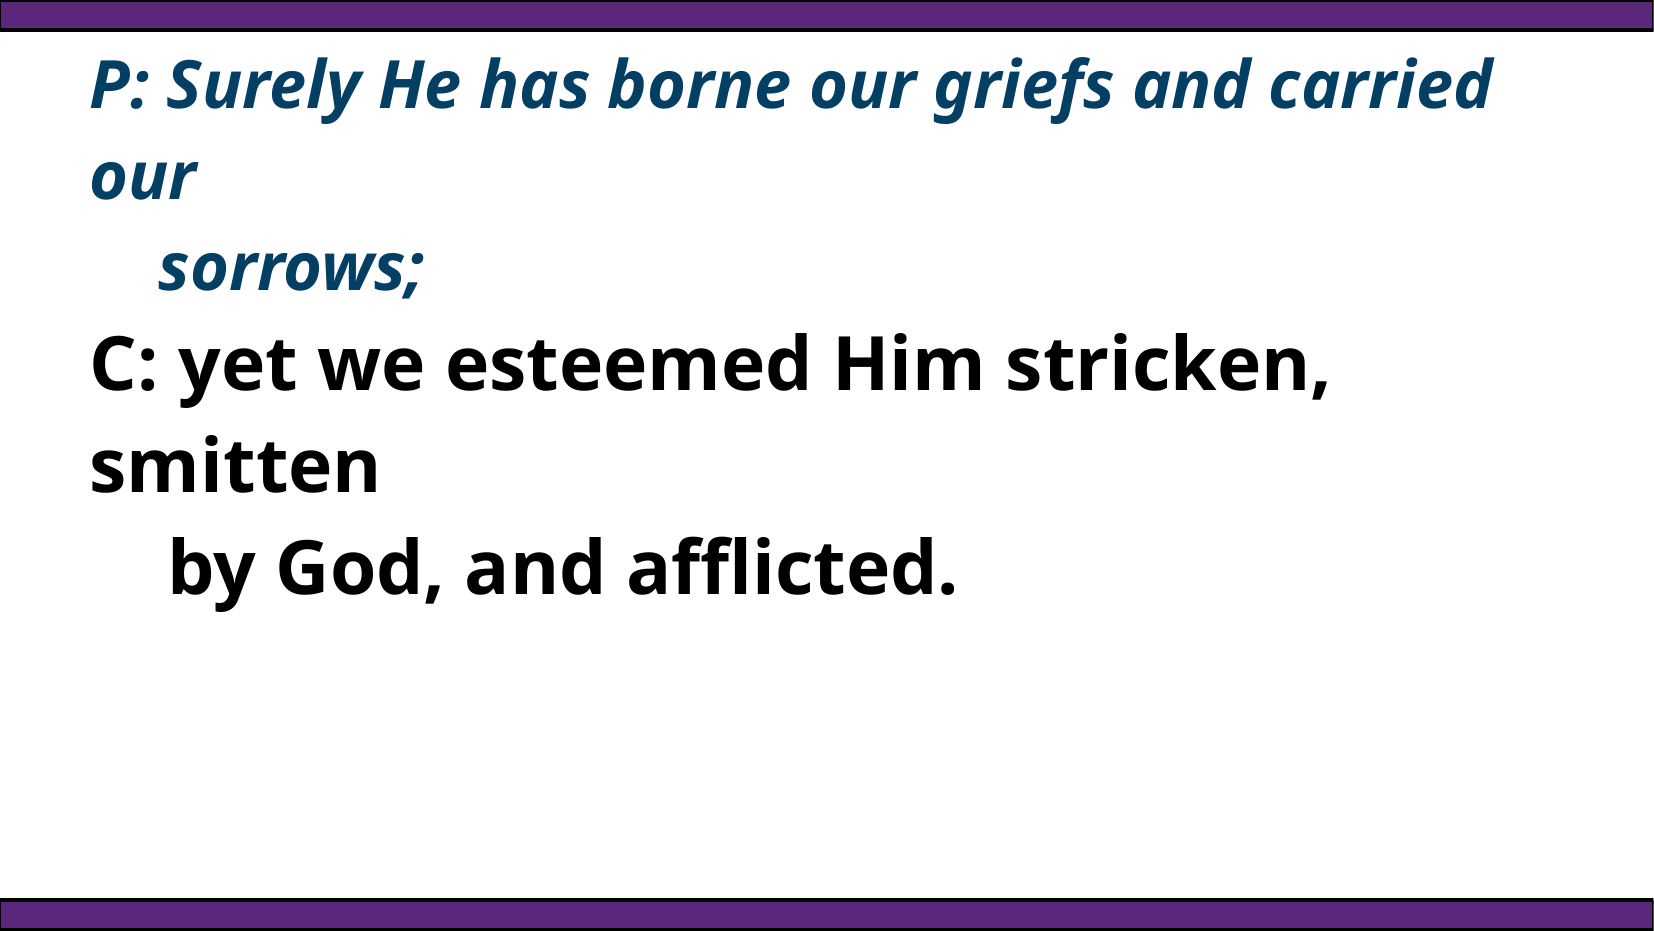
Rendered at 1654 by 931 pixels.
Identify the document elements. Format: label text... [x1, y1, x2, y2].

text_box P: Surely He has borne our griefs and carried our sorrows; C: yet we esteemed Him stricken, smitten by God, and afflicted. [75, 30, 1576, 422]
picture [0, 31, 1654, 900]
text_box [0, 900, 1654, 931]
text_box [0, 0, 1654, 31]
